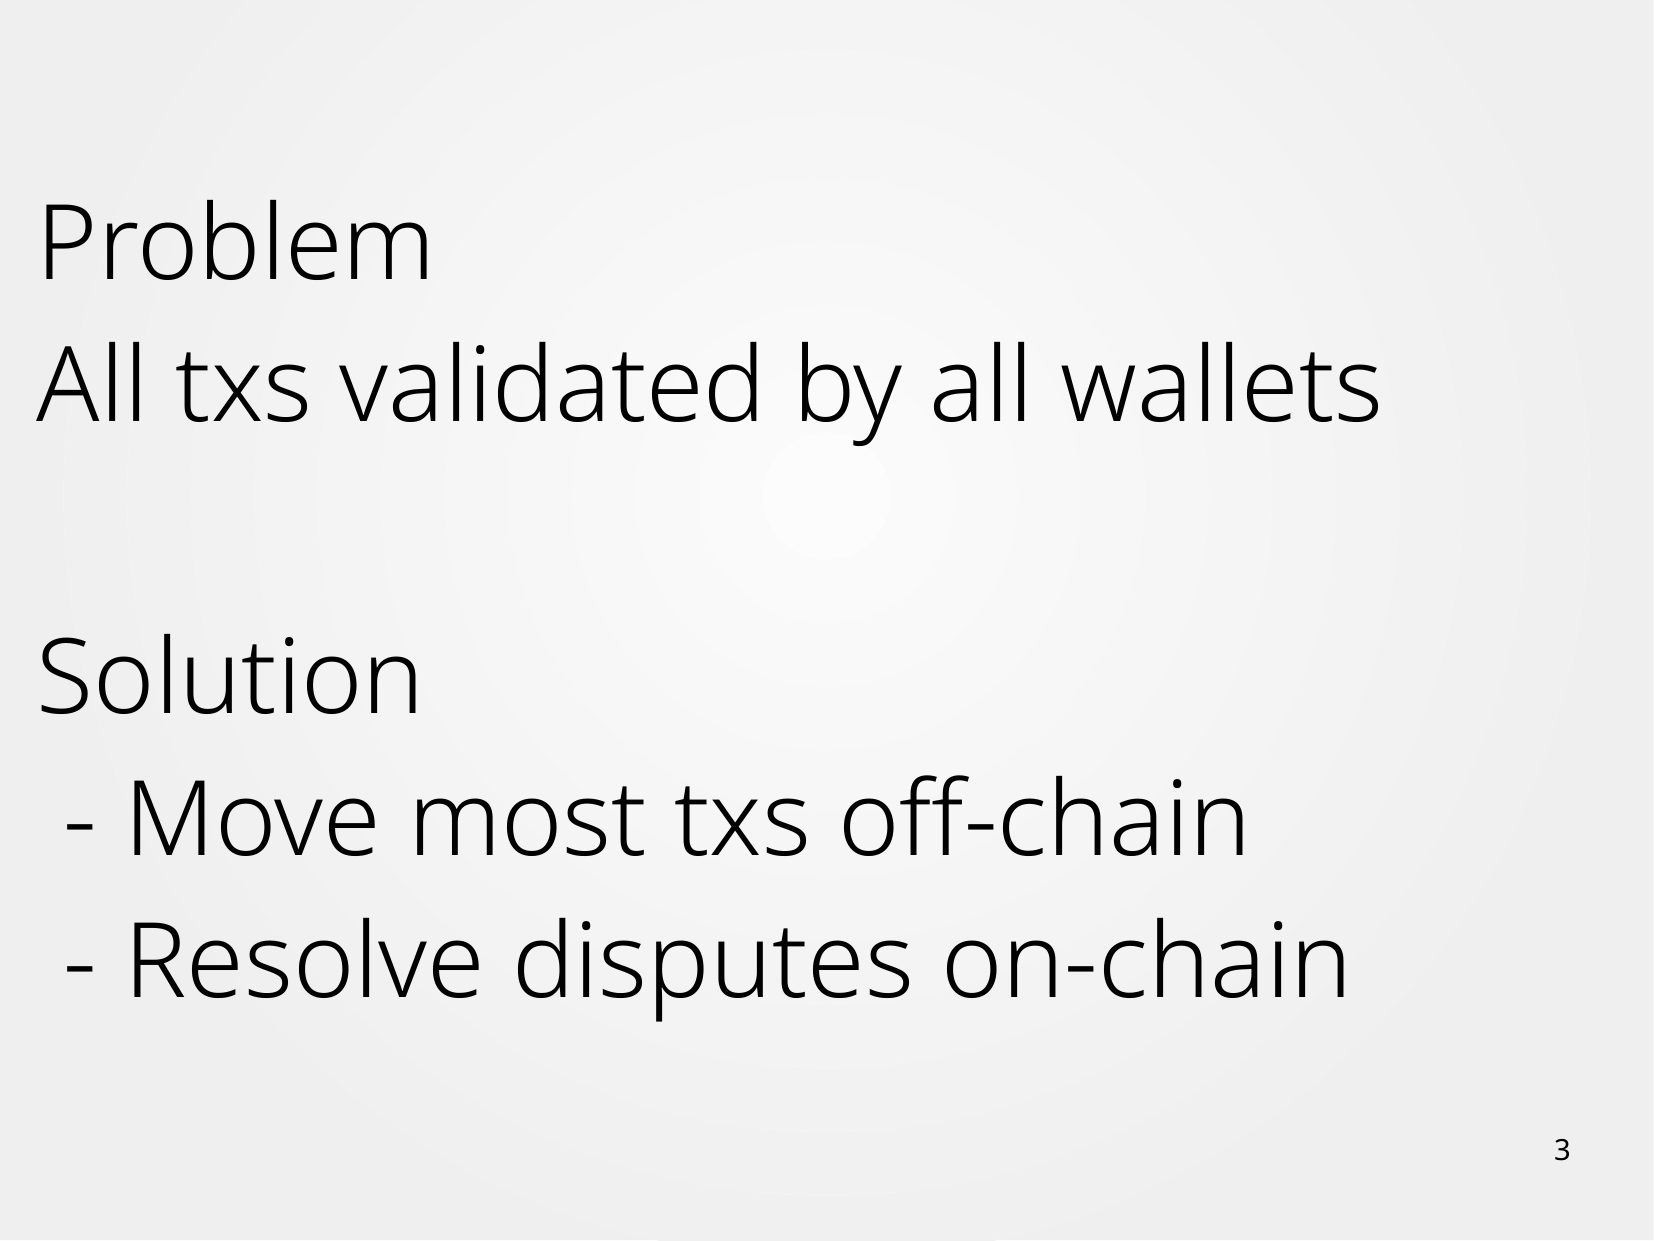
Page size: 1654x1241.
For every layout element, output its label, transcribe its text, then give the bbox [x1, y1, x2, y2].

title Problem All txs validated by all wallets [36, 118, 1617, 502]
title Solution - Move most txs off-chain - Resolve disputes on-chain [36, 602, 1617, 987]
